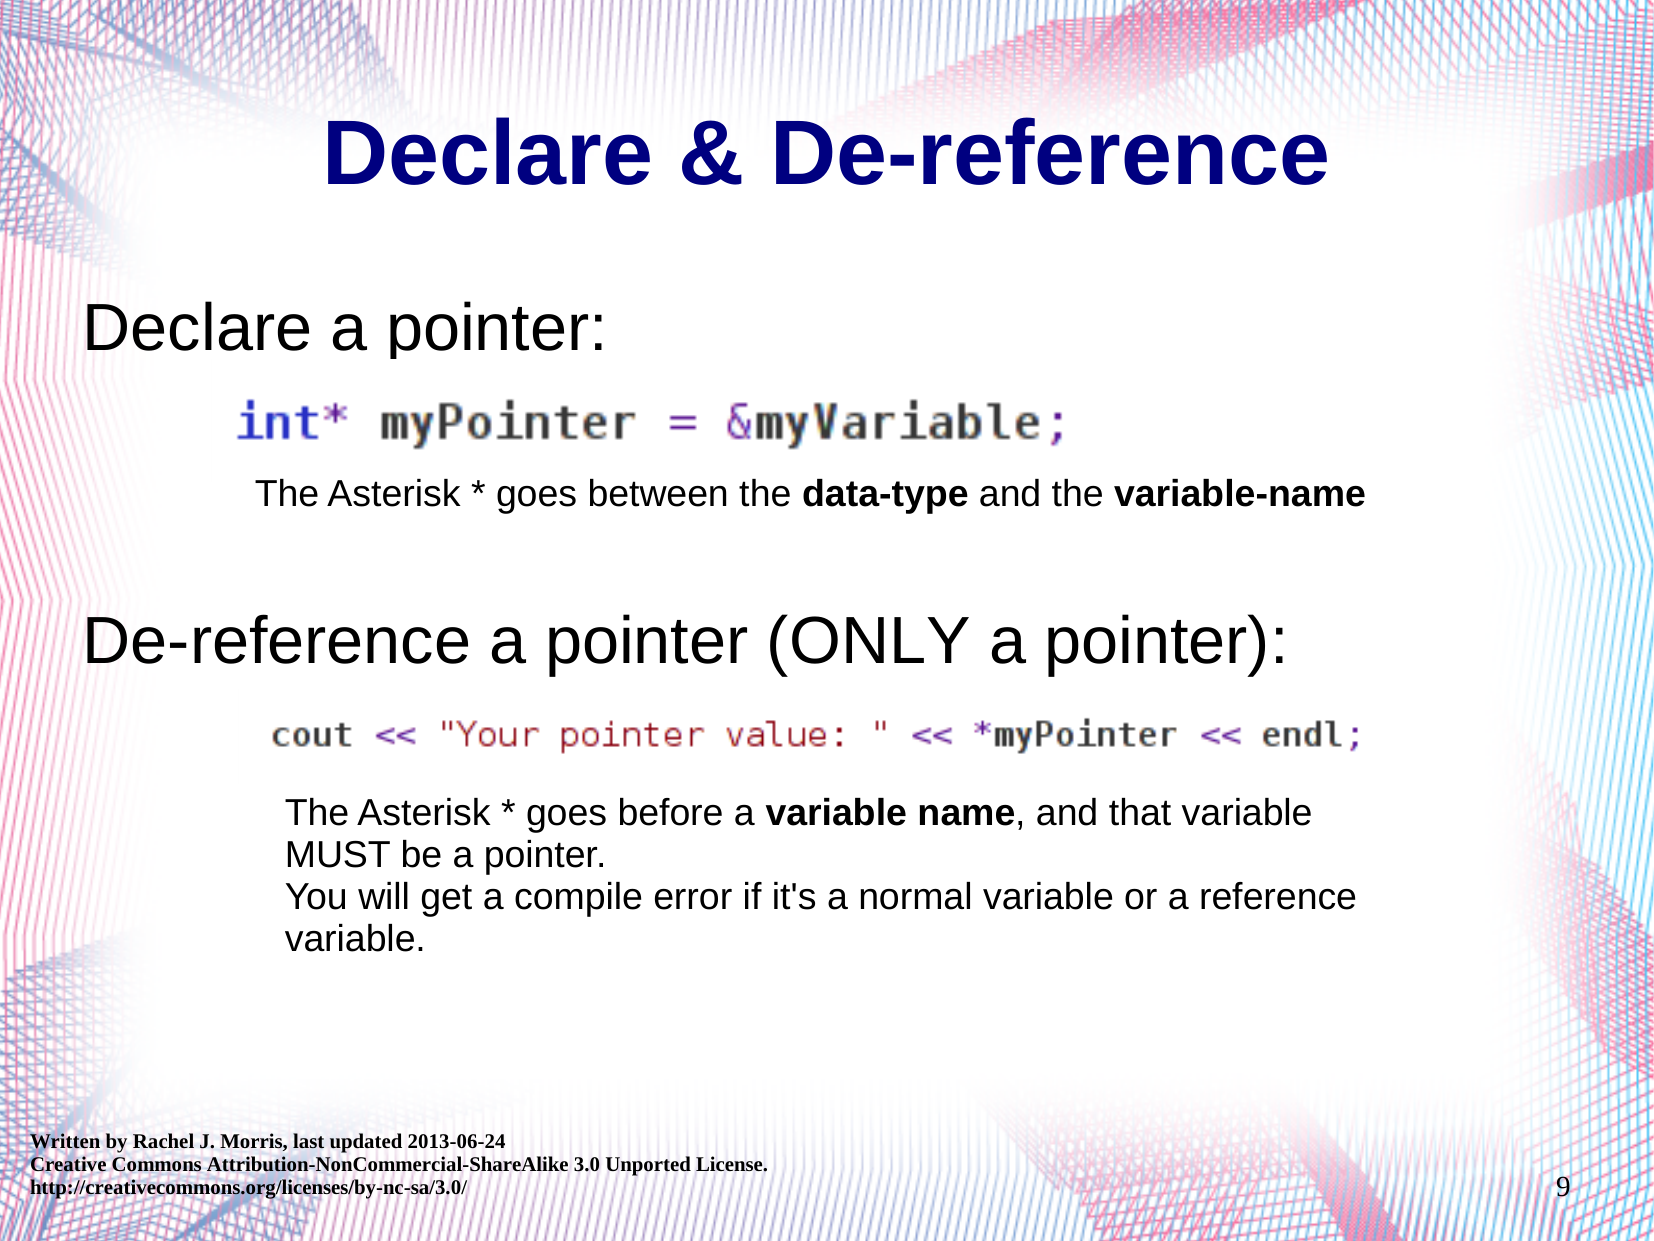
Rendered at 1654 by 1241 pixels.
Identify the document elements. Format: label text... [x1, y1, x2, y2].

list Declare a pointer: De-reference a pointer (ONLY a pointer): [82, 290, 1571, 1010]
title Declare & De-reference [82, 49, 1571, 257]
text_box The Asterisk * goes before a variable name, and that variable MUST be a pointer. You will get a compile error if it's a normal variable or a reference variable. [270, 783, 1426, 967]
text_box The Asterisk * goes between the data-type and the variable-name [240, 465, 1396, 522]
picture [0, 0, 1654, 1241]
